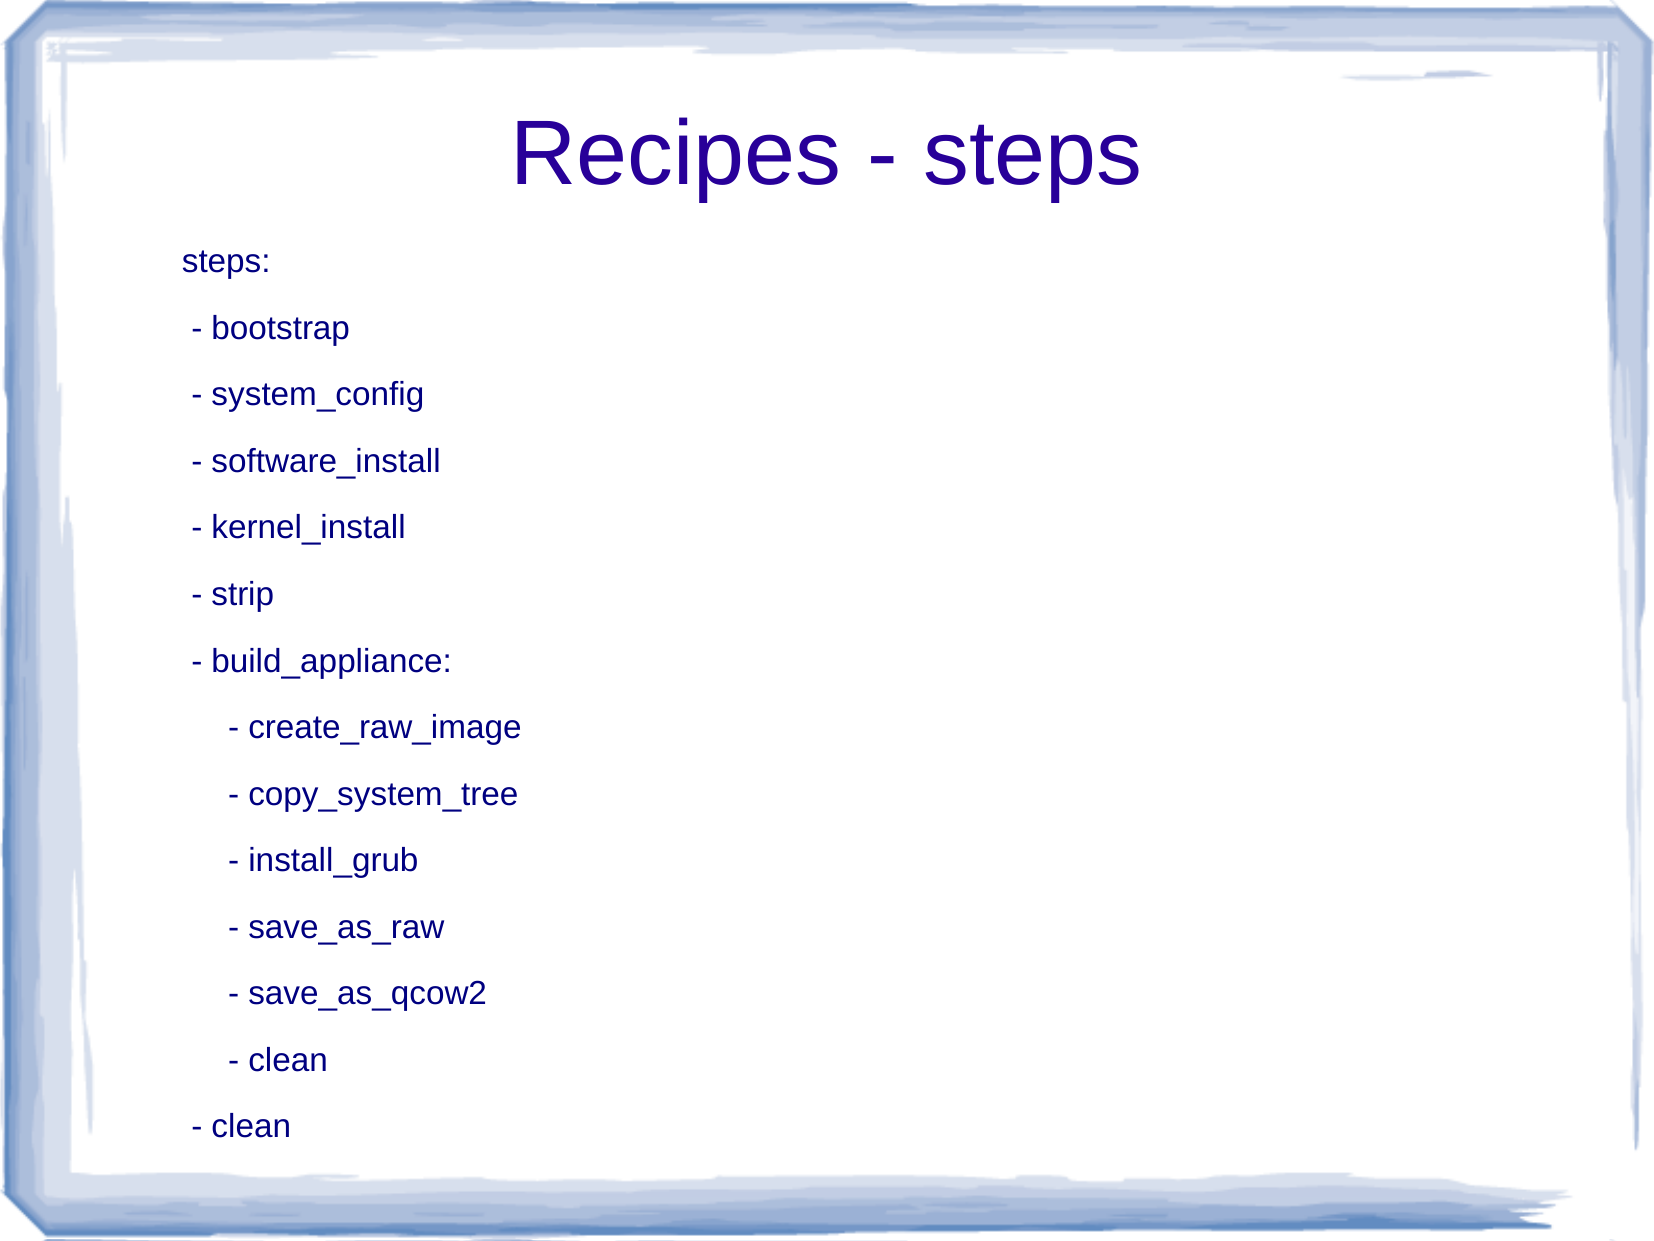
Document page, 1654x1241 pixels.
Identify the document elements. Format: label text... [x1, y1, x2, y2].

list steps: - bootstrap - system_config - software_install - kernel_install - strip - build_appliance: - create_raw_image - copy_system_tree - install_grub - save_as_raw - save_as_qcow2 - clean - clean [111, 242, 1564, 1146]
picture [0, 0, 1654, 1241]
title Recipes - steps [82, 56, 1571, 250]
